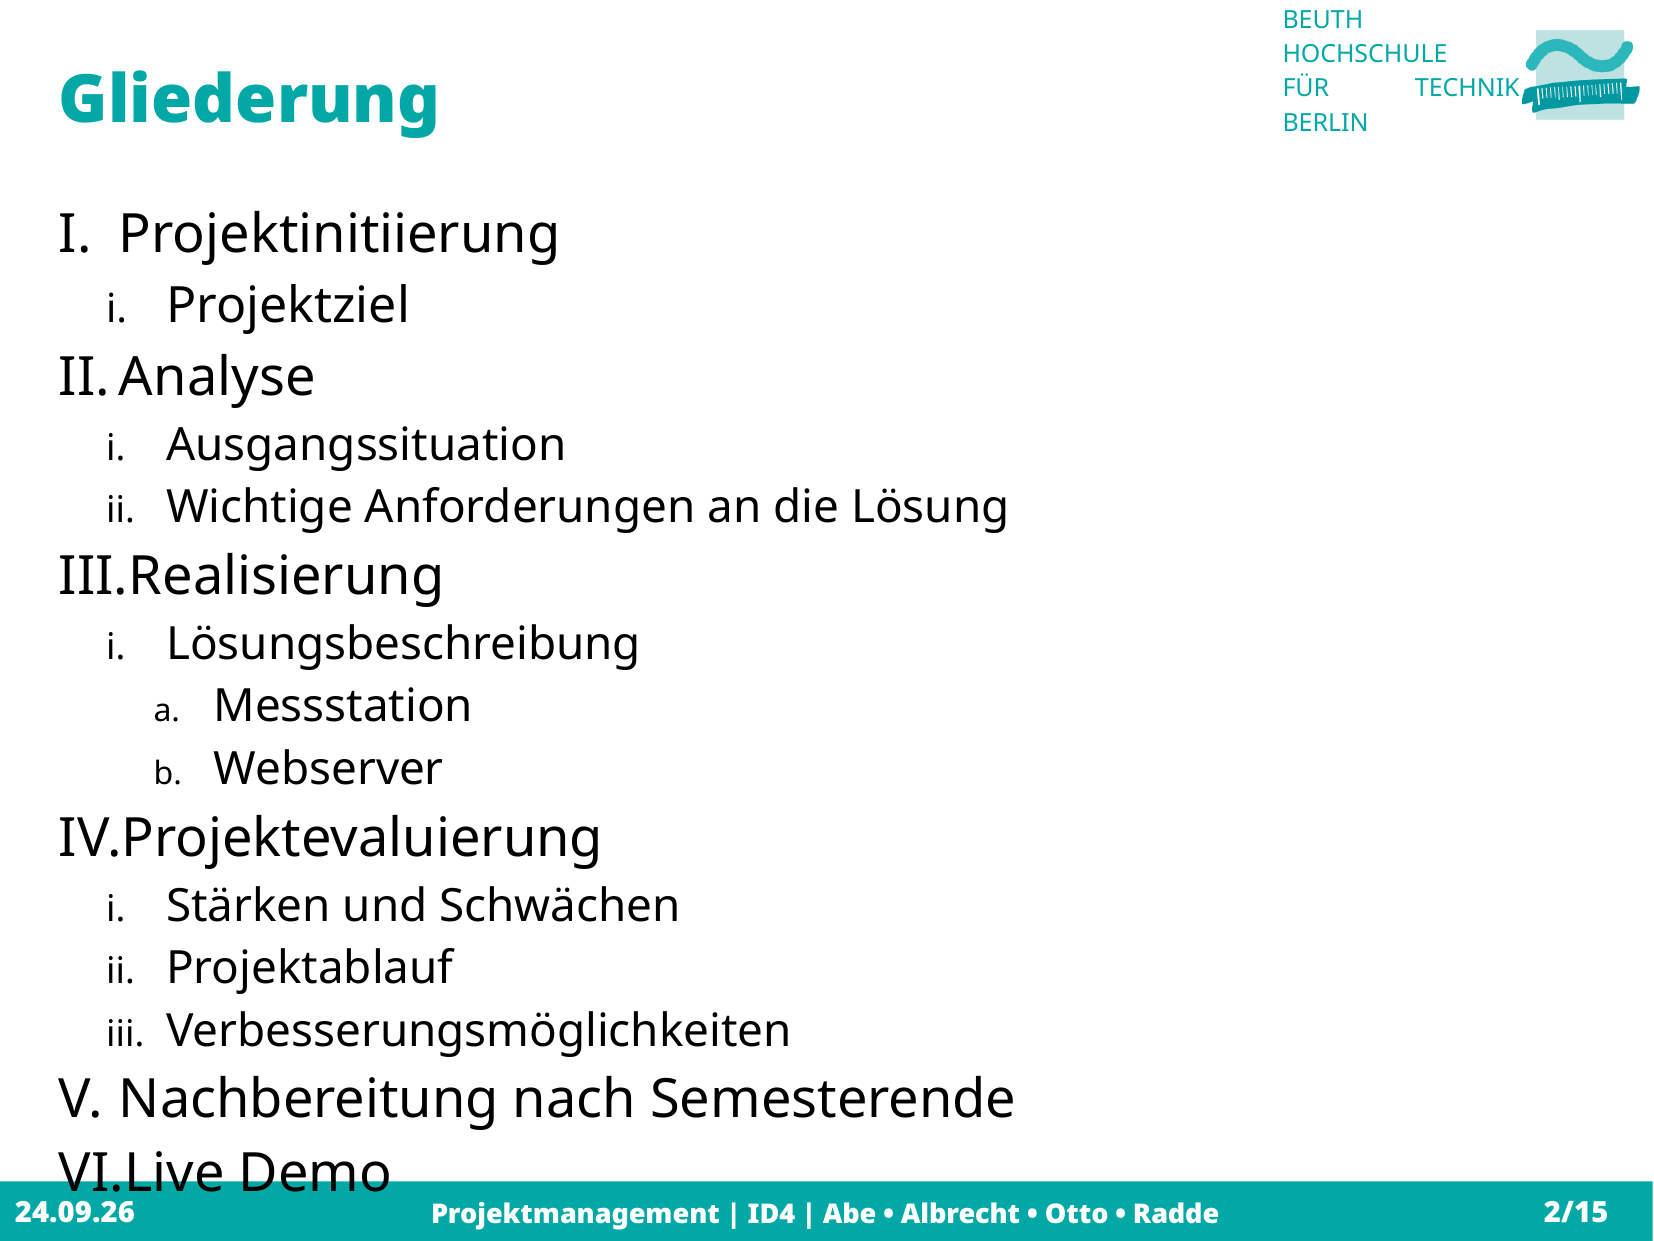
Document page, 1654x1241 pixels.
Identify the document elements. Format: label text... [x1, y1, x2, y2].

subtitle Projektinitiierung Projektziel Analyse Ausgangssituation Wichtige Anforderungen an die Lösung Realisierung Lösungsbeschreibung Messstation Webserver Projektevaluierung Stärken und Schwächen Projektablauf Verbesserungsmöglichkeiten Nachbereitung nach Semesterende Live Demo [58, 195, 1594, 1126]
title Gliederung [58, 35, 1240, 142]
picture [1522, 30, 1640, 120]
